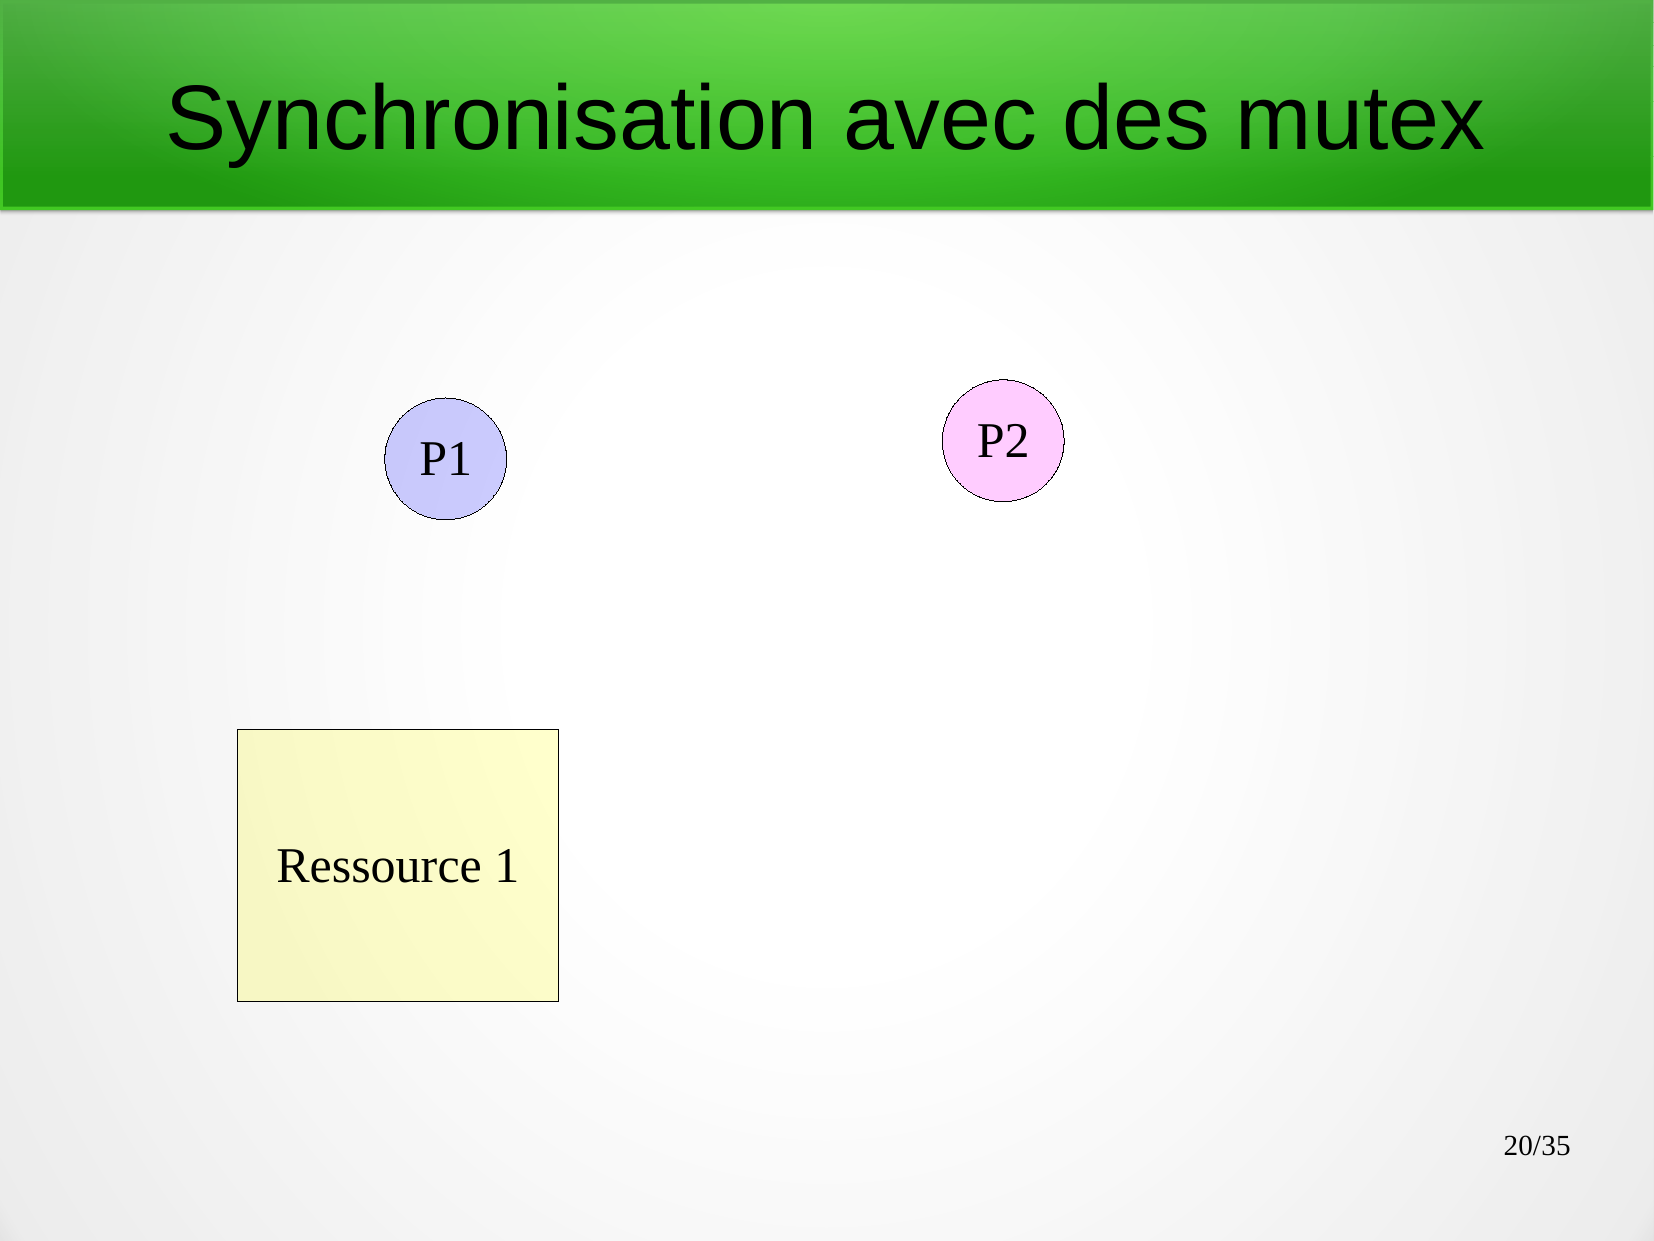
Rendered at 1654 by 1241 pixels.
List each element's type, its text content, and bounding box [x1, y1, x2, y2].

text_box Ressource 1 [237, 729, 559, 1002]
text_box P1 [384, 397, 507, 520]
text_box P2 [942, 379, 1065, 502]
title Synchronisation avec des mutex [82, 47, 1571, 189]
